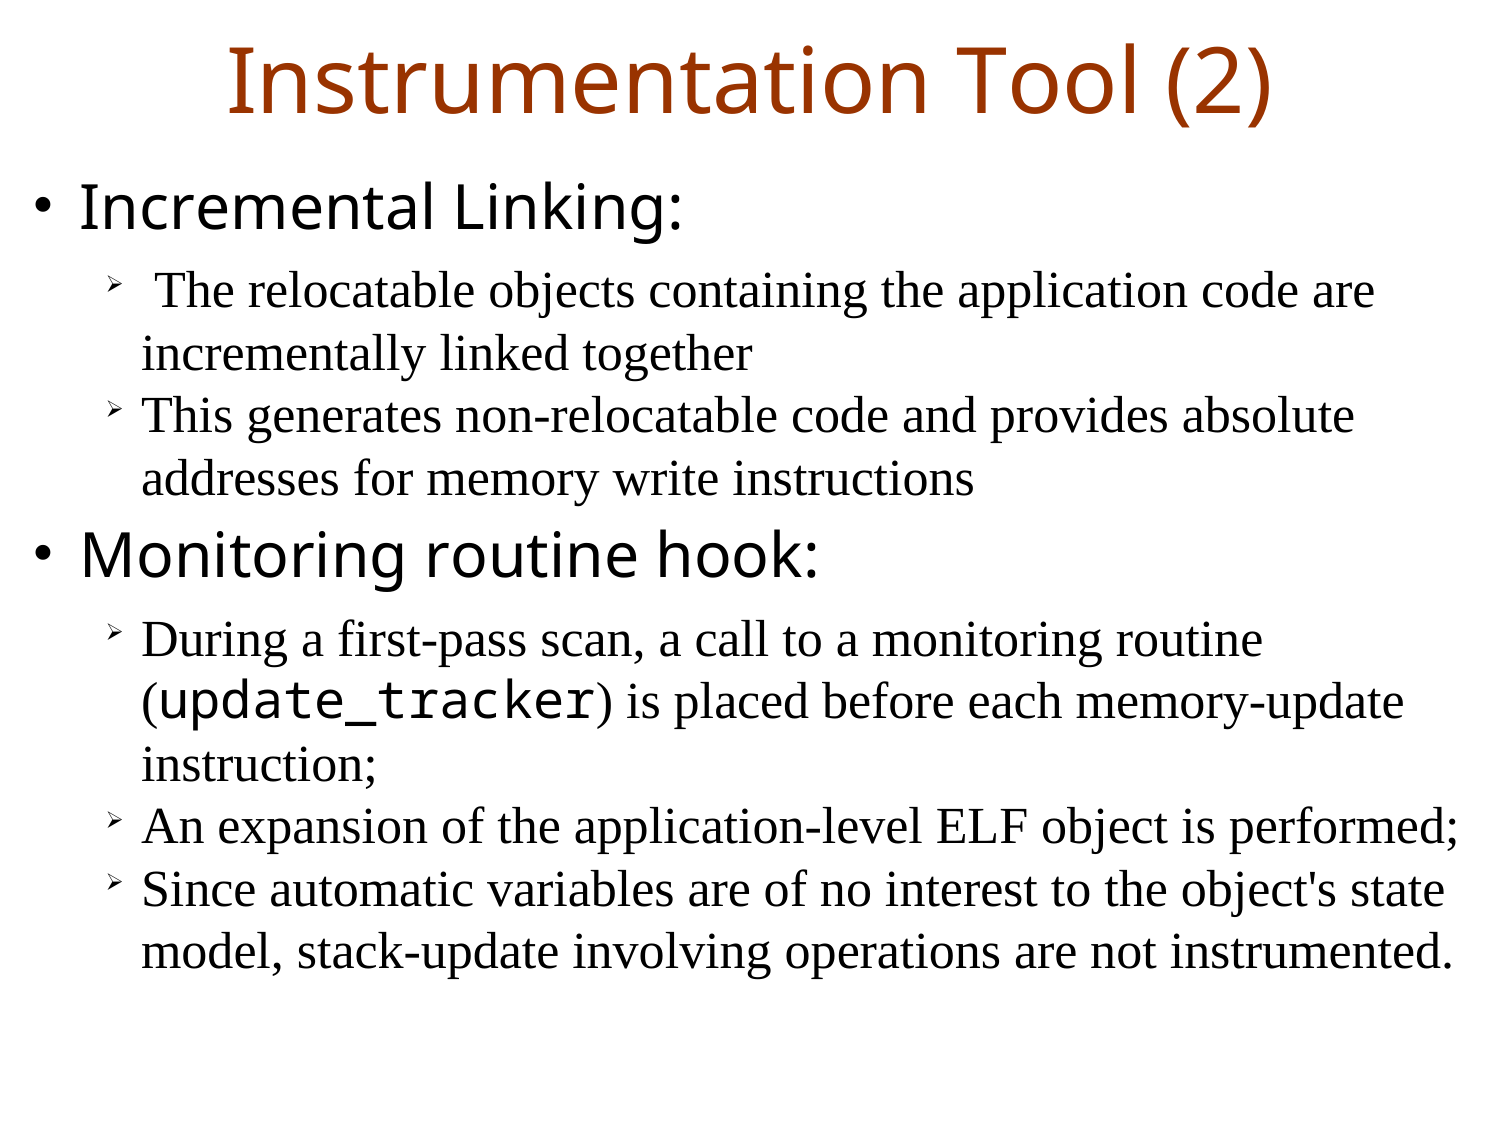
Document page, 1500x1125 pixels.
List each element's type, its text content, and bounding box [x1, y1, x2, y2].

text_box The relocatable objects containing the application code are incrementally linked together This generates non-relocatable code and provides absolute addresses for memory write instructions [0, 248, 1424, 513]
text_box During a first-pass scan, a call to a monitoring routine (update_tracker) is placed before each memory-update instruction; An expansion of the application-level ELF object is performed; Since automatic variables are of no interest to the object's state model, stack-update involving operations are not instrumented. [0, 596, 1483, 987]
title Instrumentation Tool (2) [112, 0, 1388, 159]
text_box Incremental Linking: [17, 159, 1465, 272]
text_box Monitoring routine hook: [17, 507, 1465, 596]
